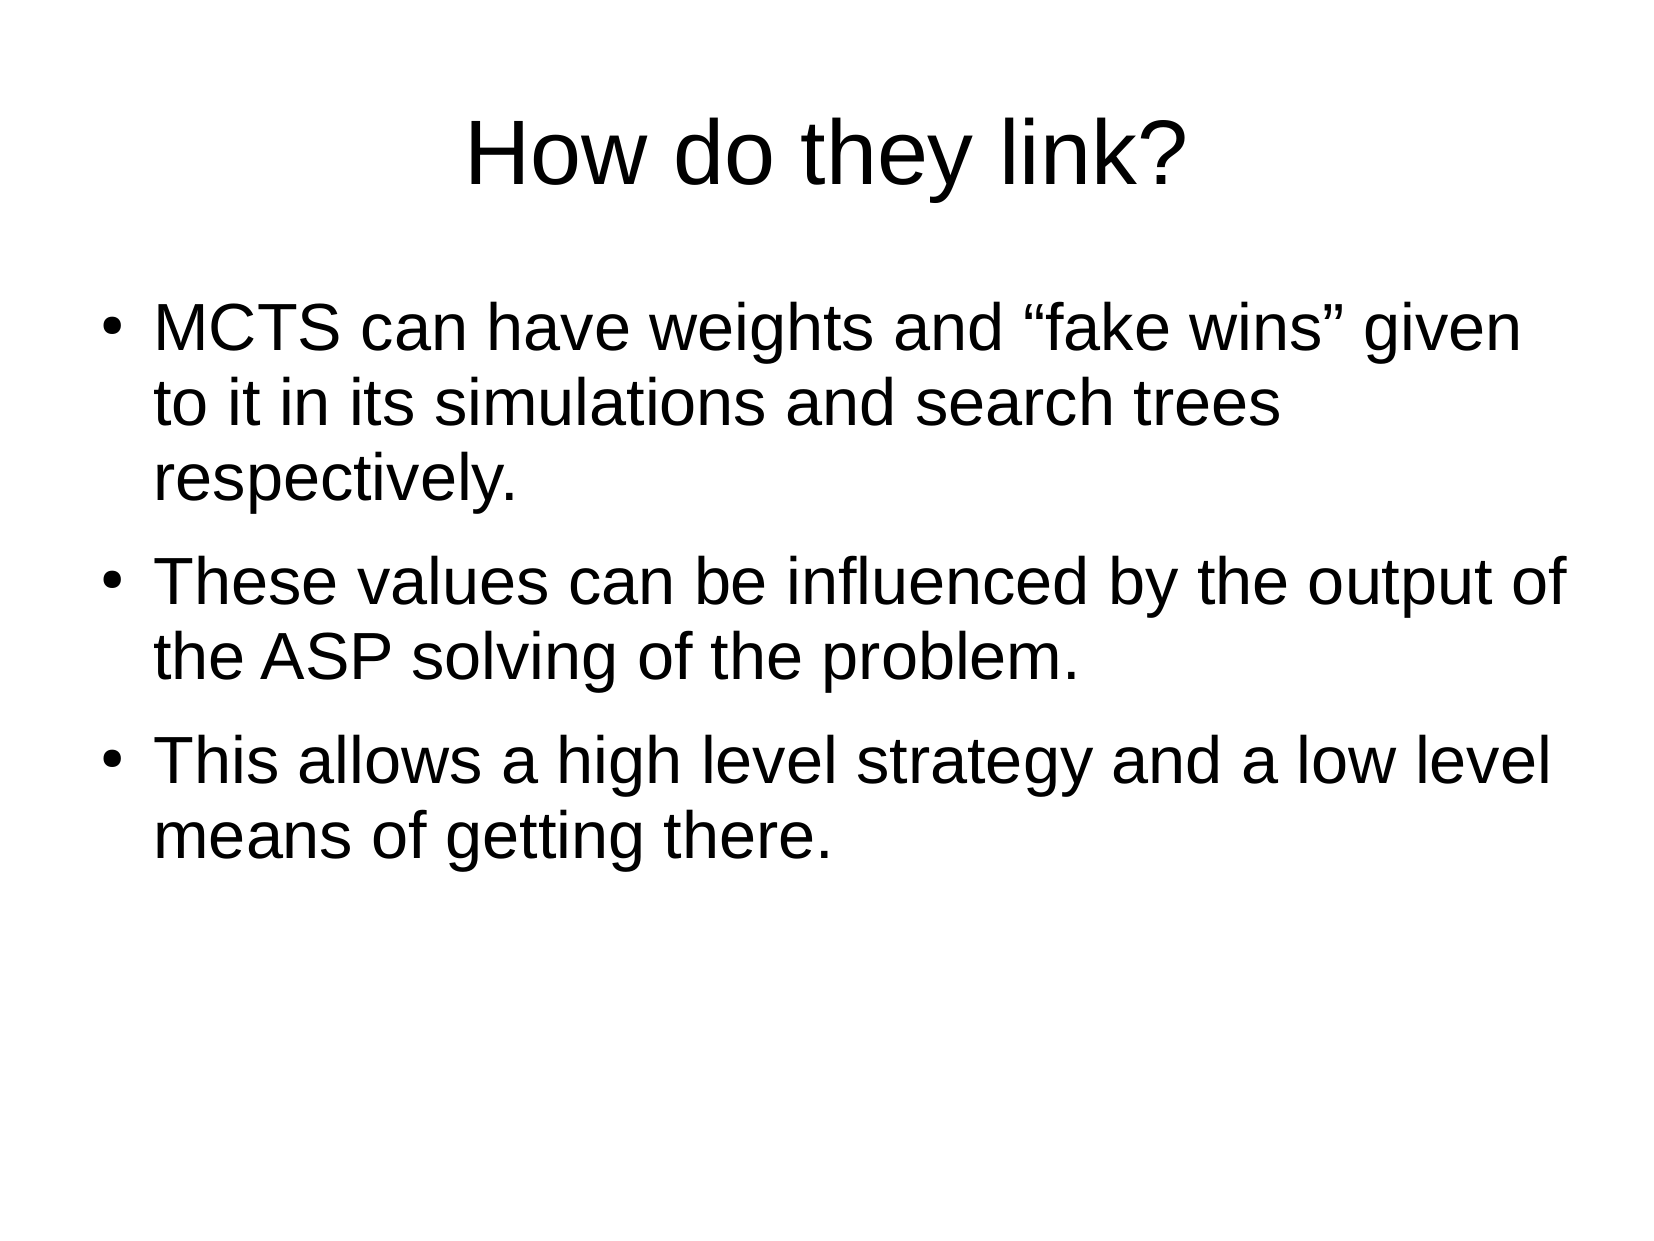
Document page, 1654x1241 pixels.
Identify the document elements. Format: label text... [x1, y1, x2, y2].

title How do they link? [82, 49, 1571, 257]
list MCTS can have weights and “fake wins” given to it in its simulations and search trees respectively. These values can be influenced by the output of the ASP solving of the problem. This allows a high level strategy and a low level means of getting there. [82, 290, 1571, 1010]
